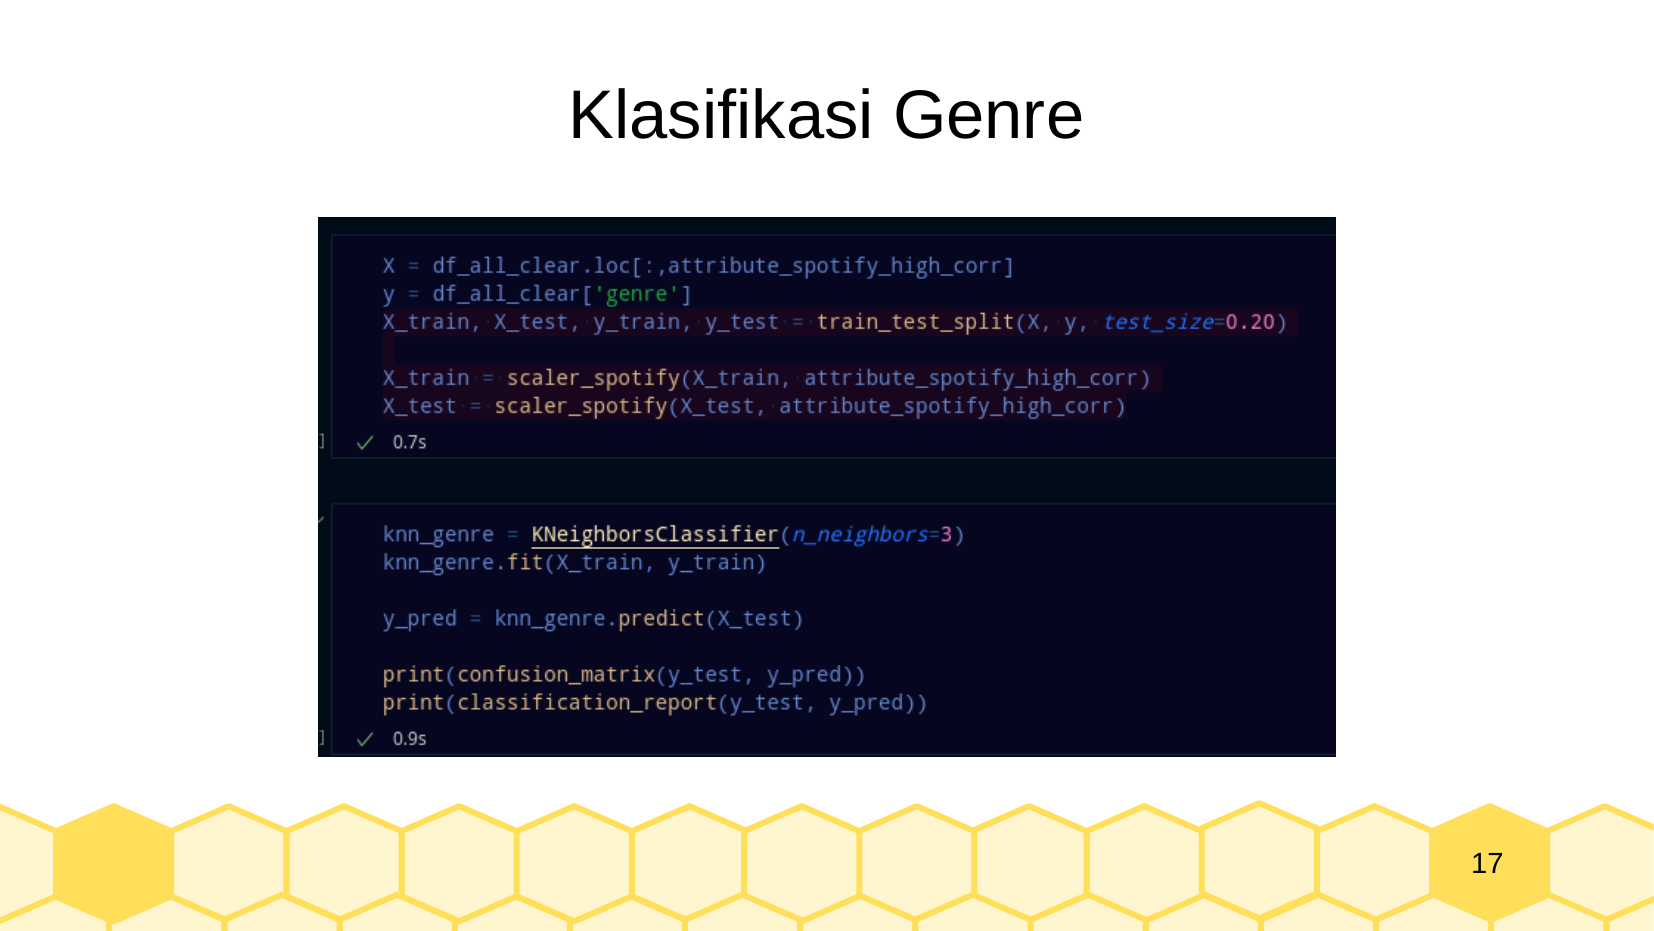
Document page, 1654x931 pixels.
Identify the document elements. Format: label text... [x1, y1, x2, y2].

title Klasifikasi Genre [82, 37, 1571, 193]
picture [318, 217, 1336, 758]
